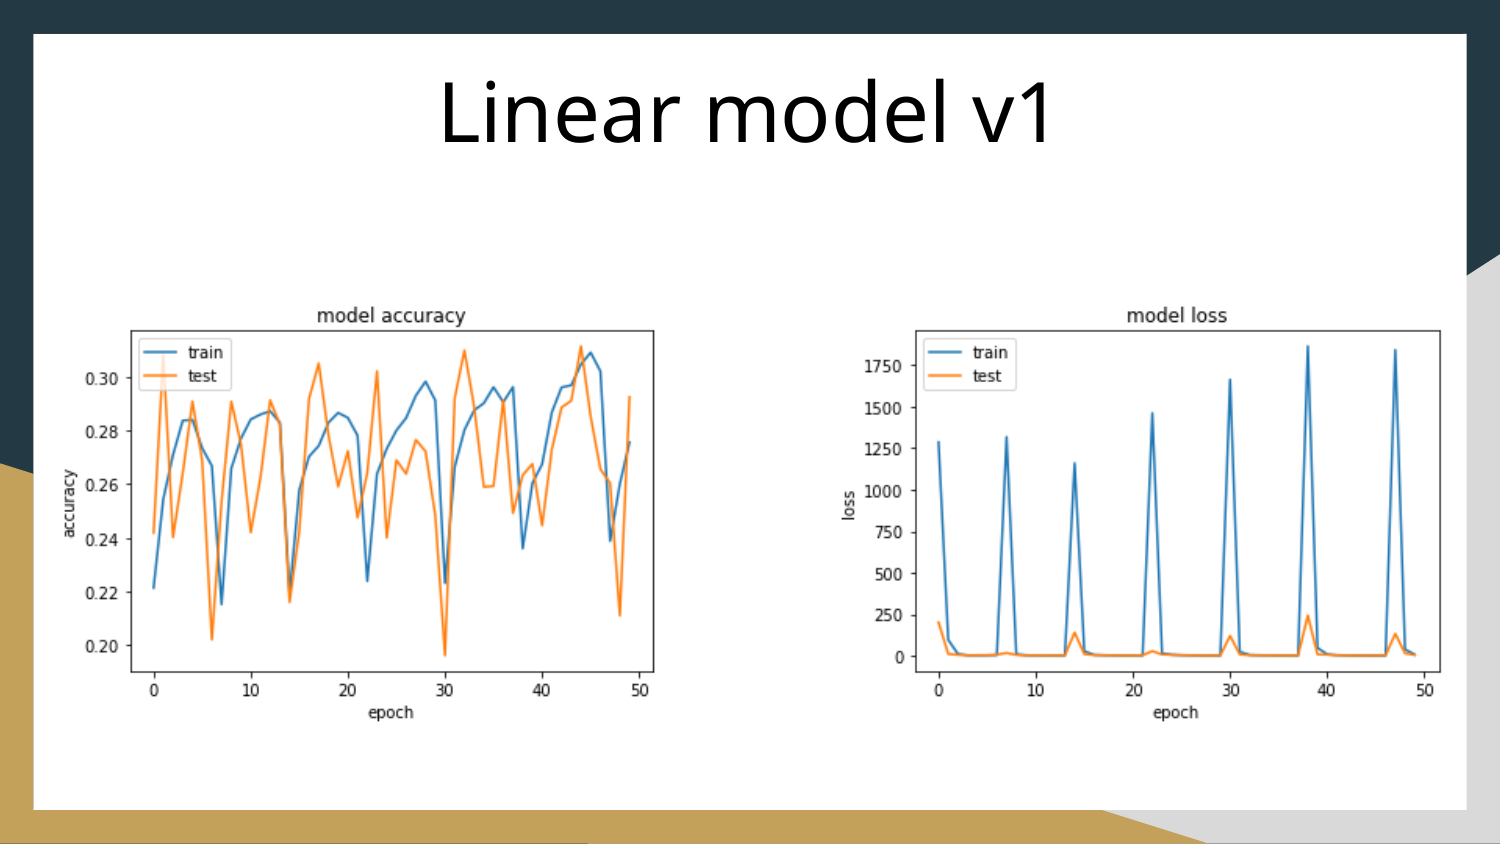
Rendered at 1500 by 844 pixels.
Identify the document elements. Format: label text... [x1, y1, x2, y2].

picture [51, 296, 664, 731]
title Linear model v1 [51, 43, 1449, 141]
picture [831, 296, 1449, 731]
